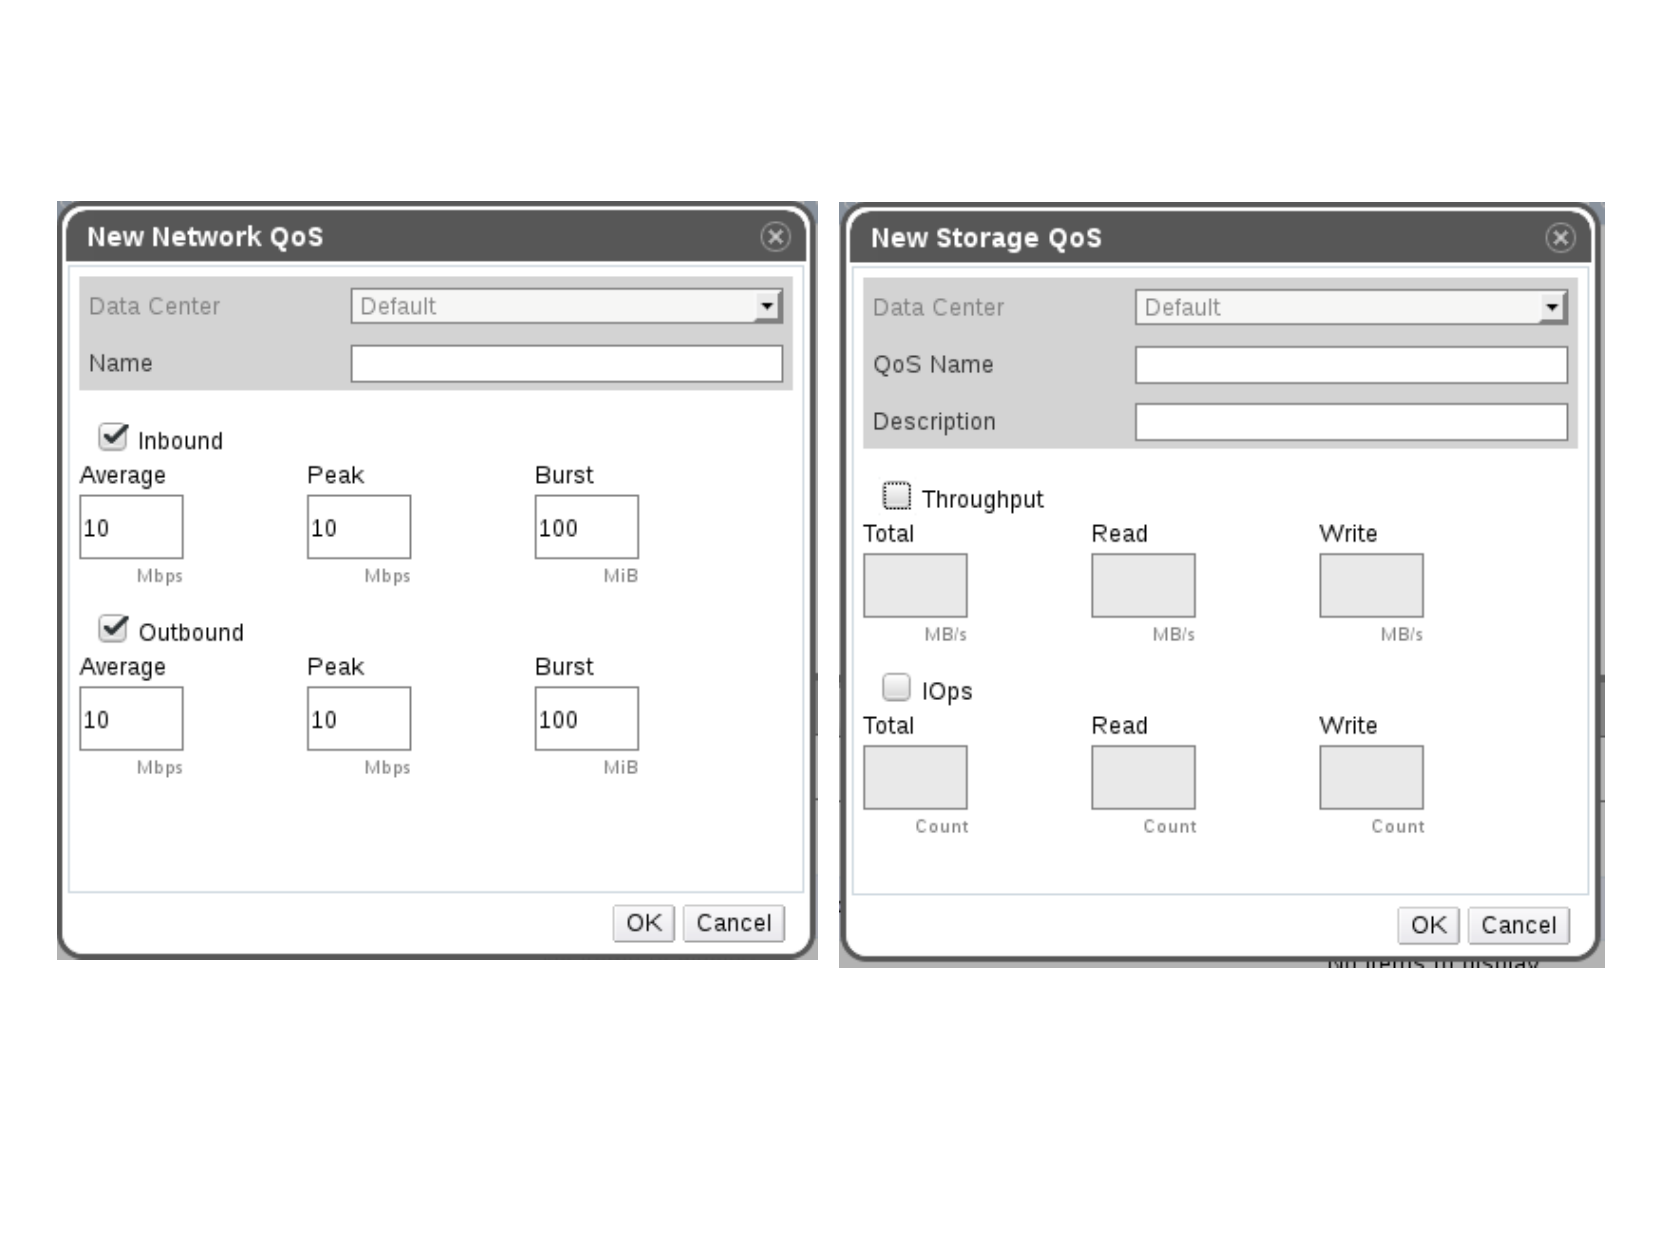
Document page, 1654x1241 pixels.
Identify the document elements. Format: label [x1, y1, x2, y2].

picture [57, 201, 818, 960]
picture [839, 202, 1605, 969]
